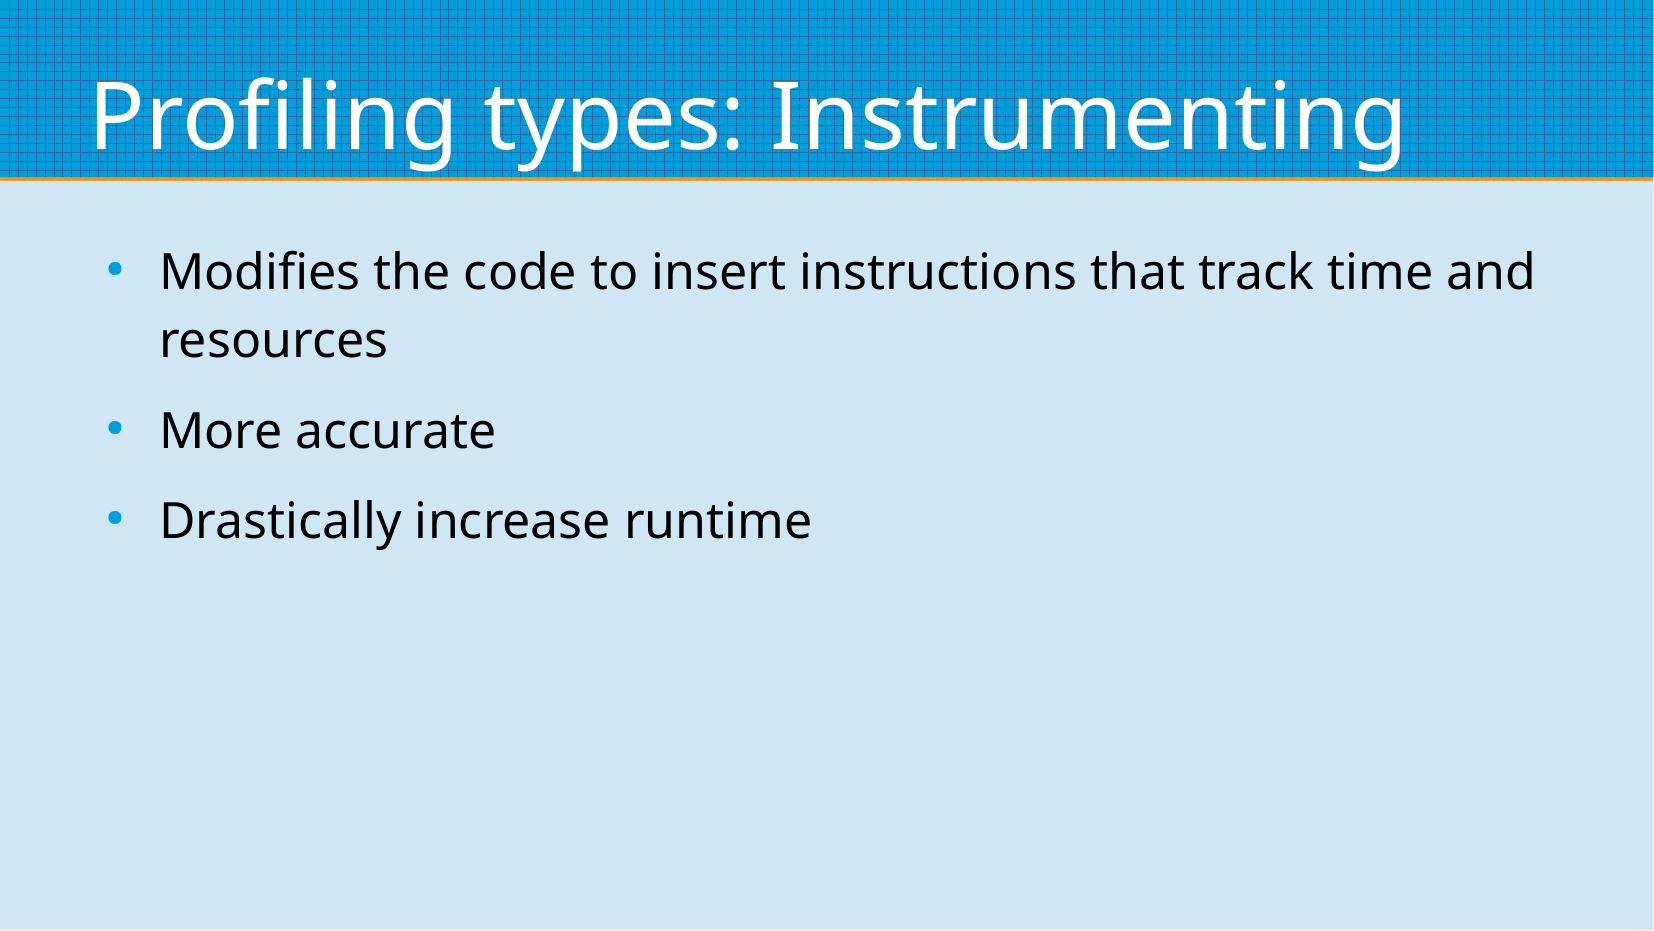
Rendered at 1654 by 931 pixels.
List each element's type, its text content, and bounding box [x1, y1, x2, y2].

list Modifies the code to insert instructions that track time and resources More accurate Drastically increase runtime [88, 236, 1565, 813]
title Profiling types: Instrumenting [88, 14, 1565, 178]
